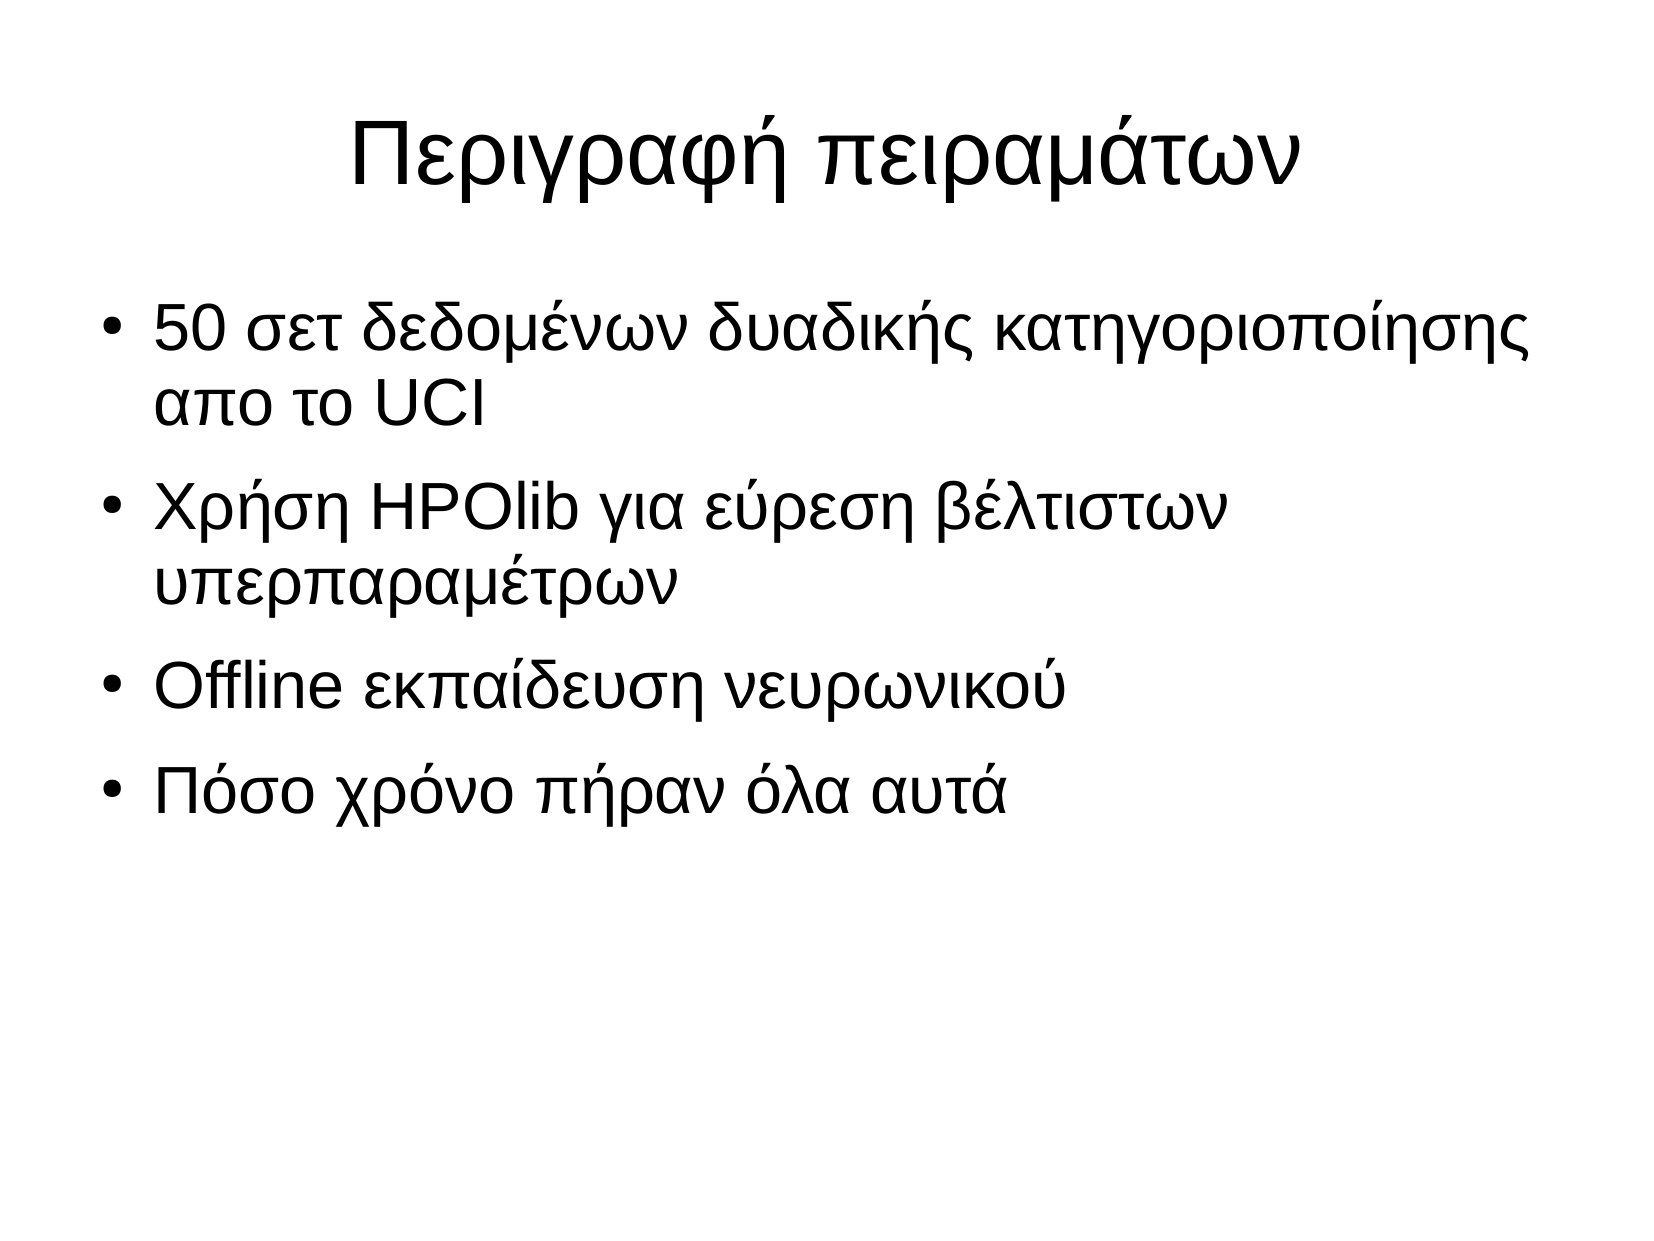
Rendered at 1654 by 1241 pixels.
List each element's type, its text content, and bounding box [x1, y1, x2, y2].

title Περιγραφή πειραμάτων [82, 49, 1571, 257]
list 50 σετ δεδομένων δυαδικής κατηγοριοποίησης απο το UCI Χρήση HPOlib για εύρεση βέλτιστων υπερπαραμέτρων Offline εκπαίδευση νευρωνικού Πόσο χρόνο πήραν όλα αυτά [82, 290, 1571, 1010]
